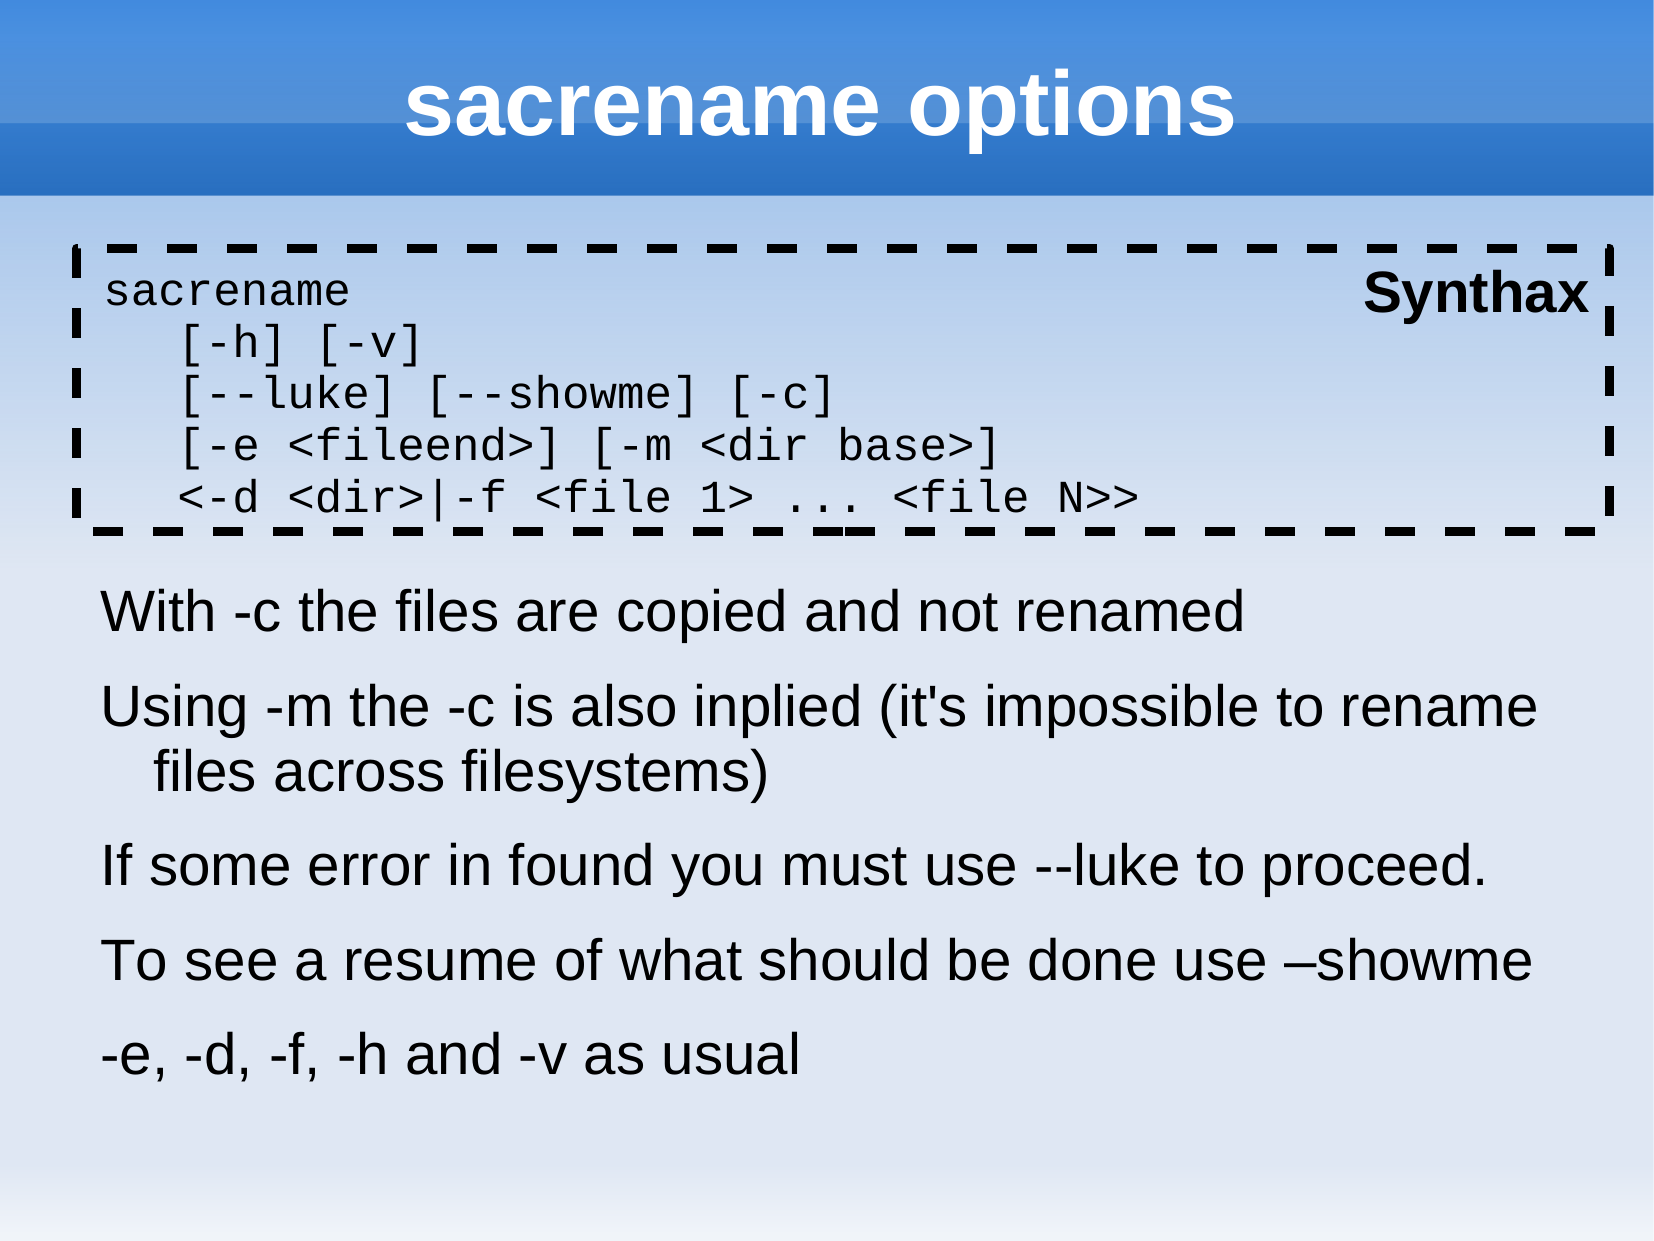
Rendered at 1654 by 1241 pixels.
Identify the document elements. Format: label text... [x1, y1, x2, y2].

picture [0, 0, 1654, 1241]
text_box [134, 298, 1611, 562]
text_box Synthax [76, 248, 1610, 532]
title sacrename options [76, 0, 1565, 208]
list With -c the files are copied and not renamed Using -m the -c is also inplied (it's impossible to rename files across filesystems) If some error in found you must use --luke to proceed. To see a resume of what should be done use –showme -e, -d, -f, -h and -v as usual [82, 578, 1571, 1153]
